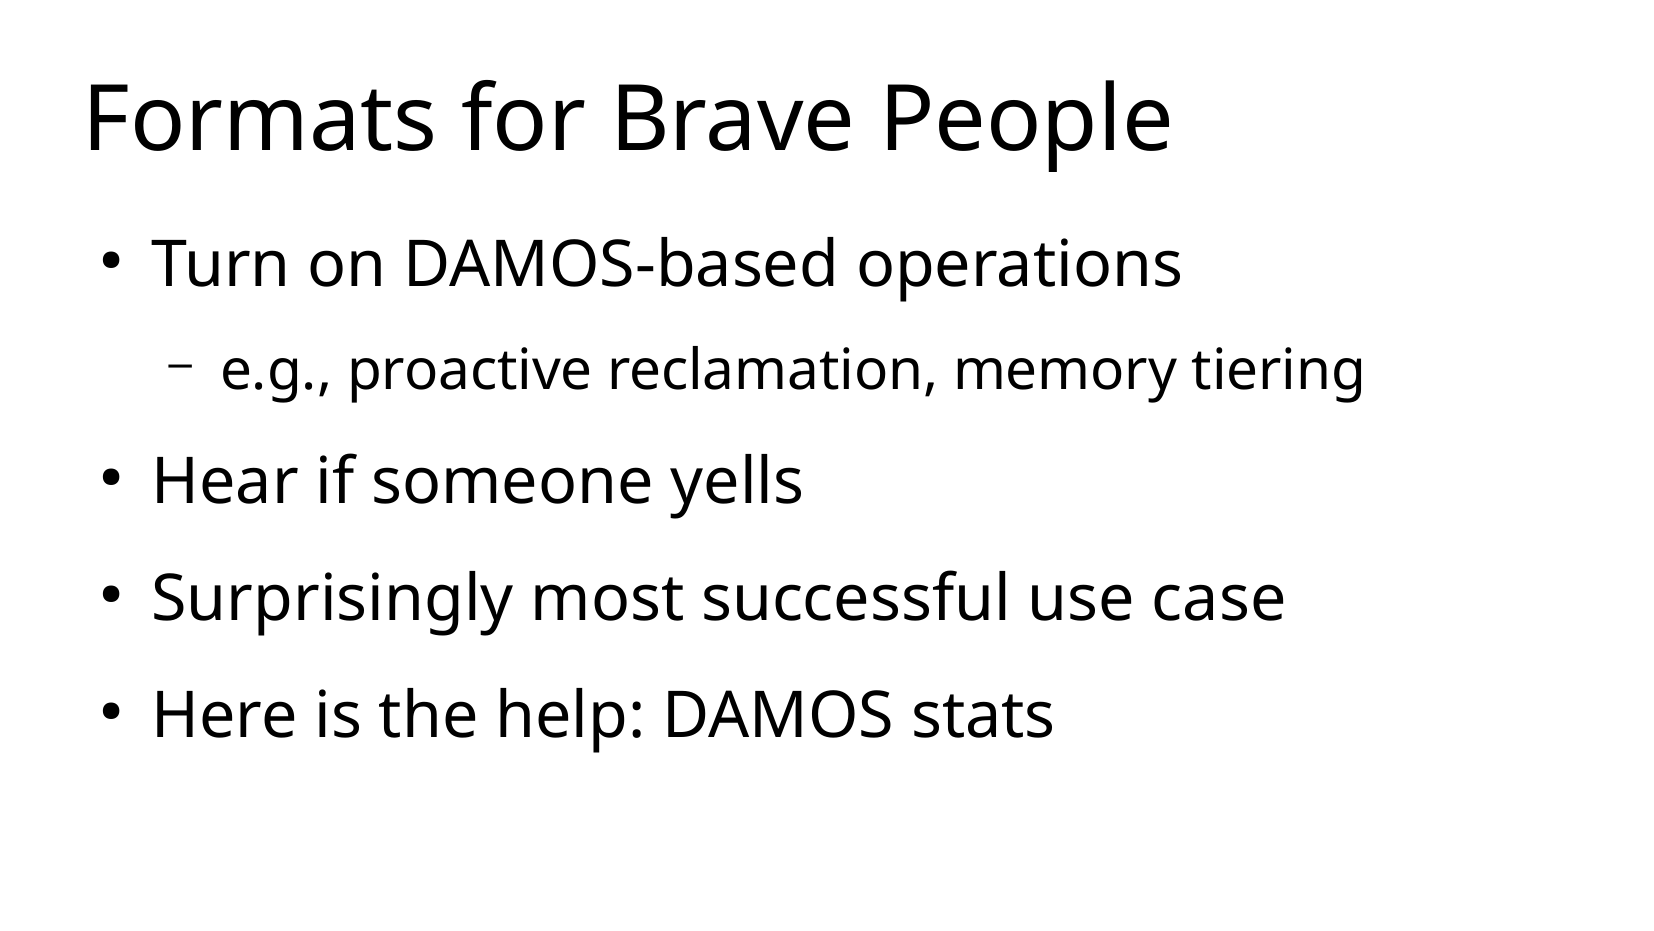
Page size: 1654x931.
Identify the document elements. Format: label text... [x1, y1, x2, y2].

title Formats for Brave People [82, 37, 1571, 193]
list Turn on DAMOS-based operations e.g., proactive reclamation, memory tiering Hear if someone yells Surprisingly most successful use case Here is the help: DAMOS stats [82, 217, 1571, 758]
